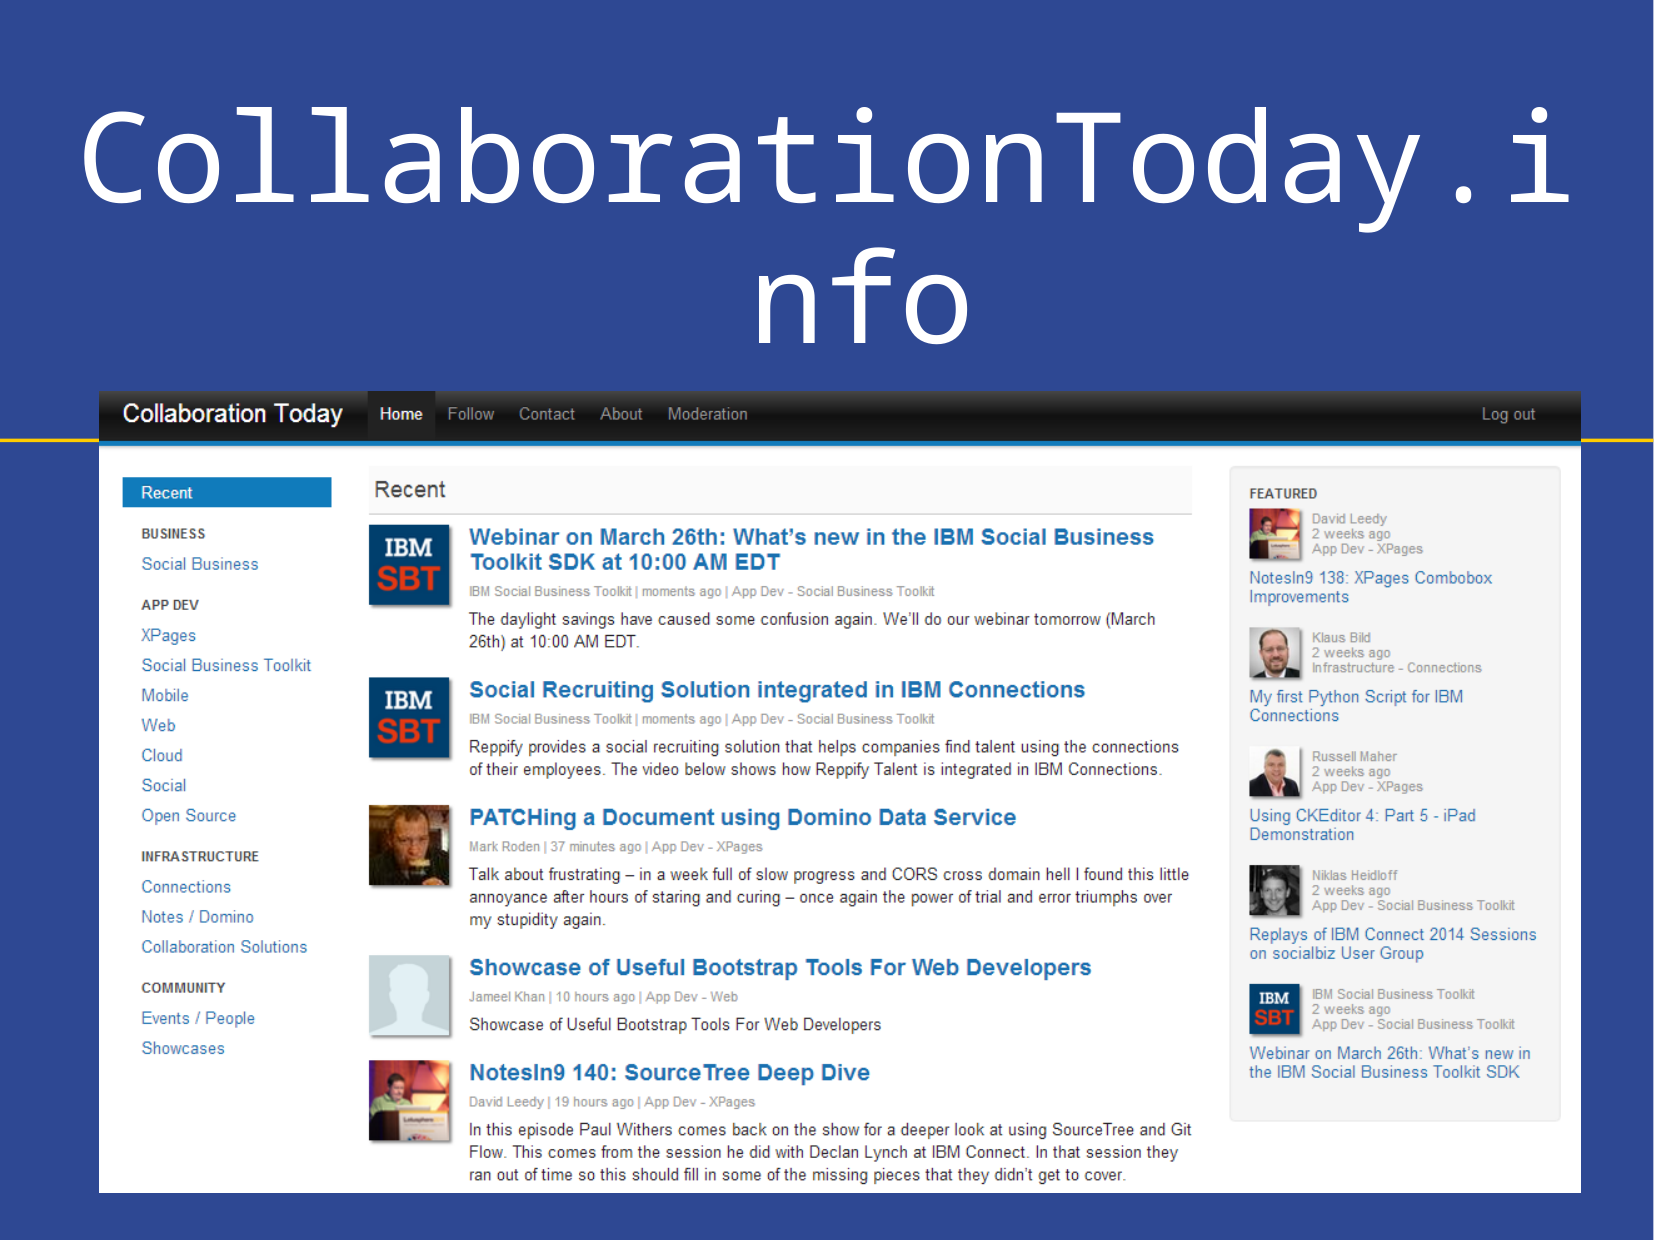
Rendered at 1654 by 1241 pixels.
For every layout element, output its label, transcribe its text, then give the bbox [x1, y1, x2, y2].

list CollaborationToday.info Curation Policies 03/25/14 [42, 89, 1610, 395]
picture [99, 391, 1581, 1193]
